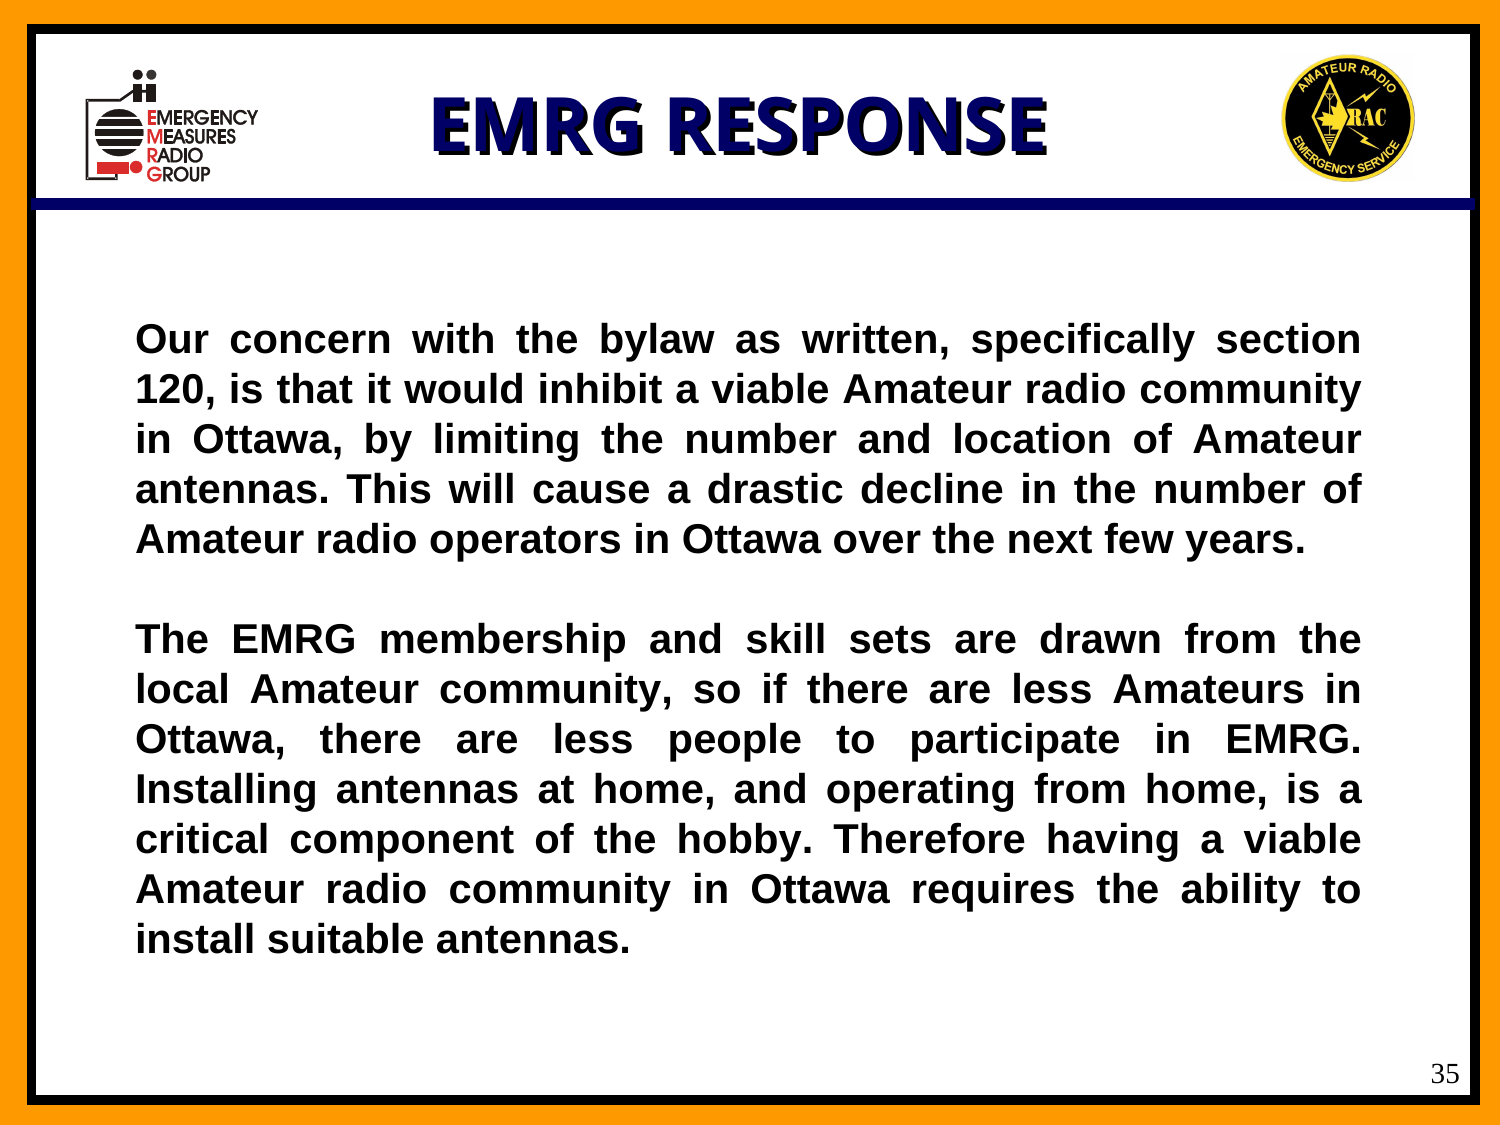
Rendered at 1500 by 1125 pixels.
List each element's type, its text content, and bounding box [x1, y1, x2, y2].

picture [1281, 54, 1415, 182]
text_box EMRG RESPONSE [251, 68, 1225, 174]
text_box Our concern with the bylaw as written, specifically section 120, is that it would inhibit a viable Amateur radio community in Ottawa, by limiting the number and location of Amateur antennas. This will cause a drastic decline in the number of Amateur radio operators in Ottawa over the next few years. The EMRG membership and skill sets are drawn from the local Amateur community, so if there are less Amateurs in Ottawa, there are less people to participate in EMRG. Installing antennas at home, and operating from home, is a critical component of the hobby. Therefore having a viable Amateur radio community in Ottawa requires the ability to install suitable antennas. [120, 304, 1378, 1021]
